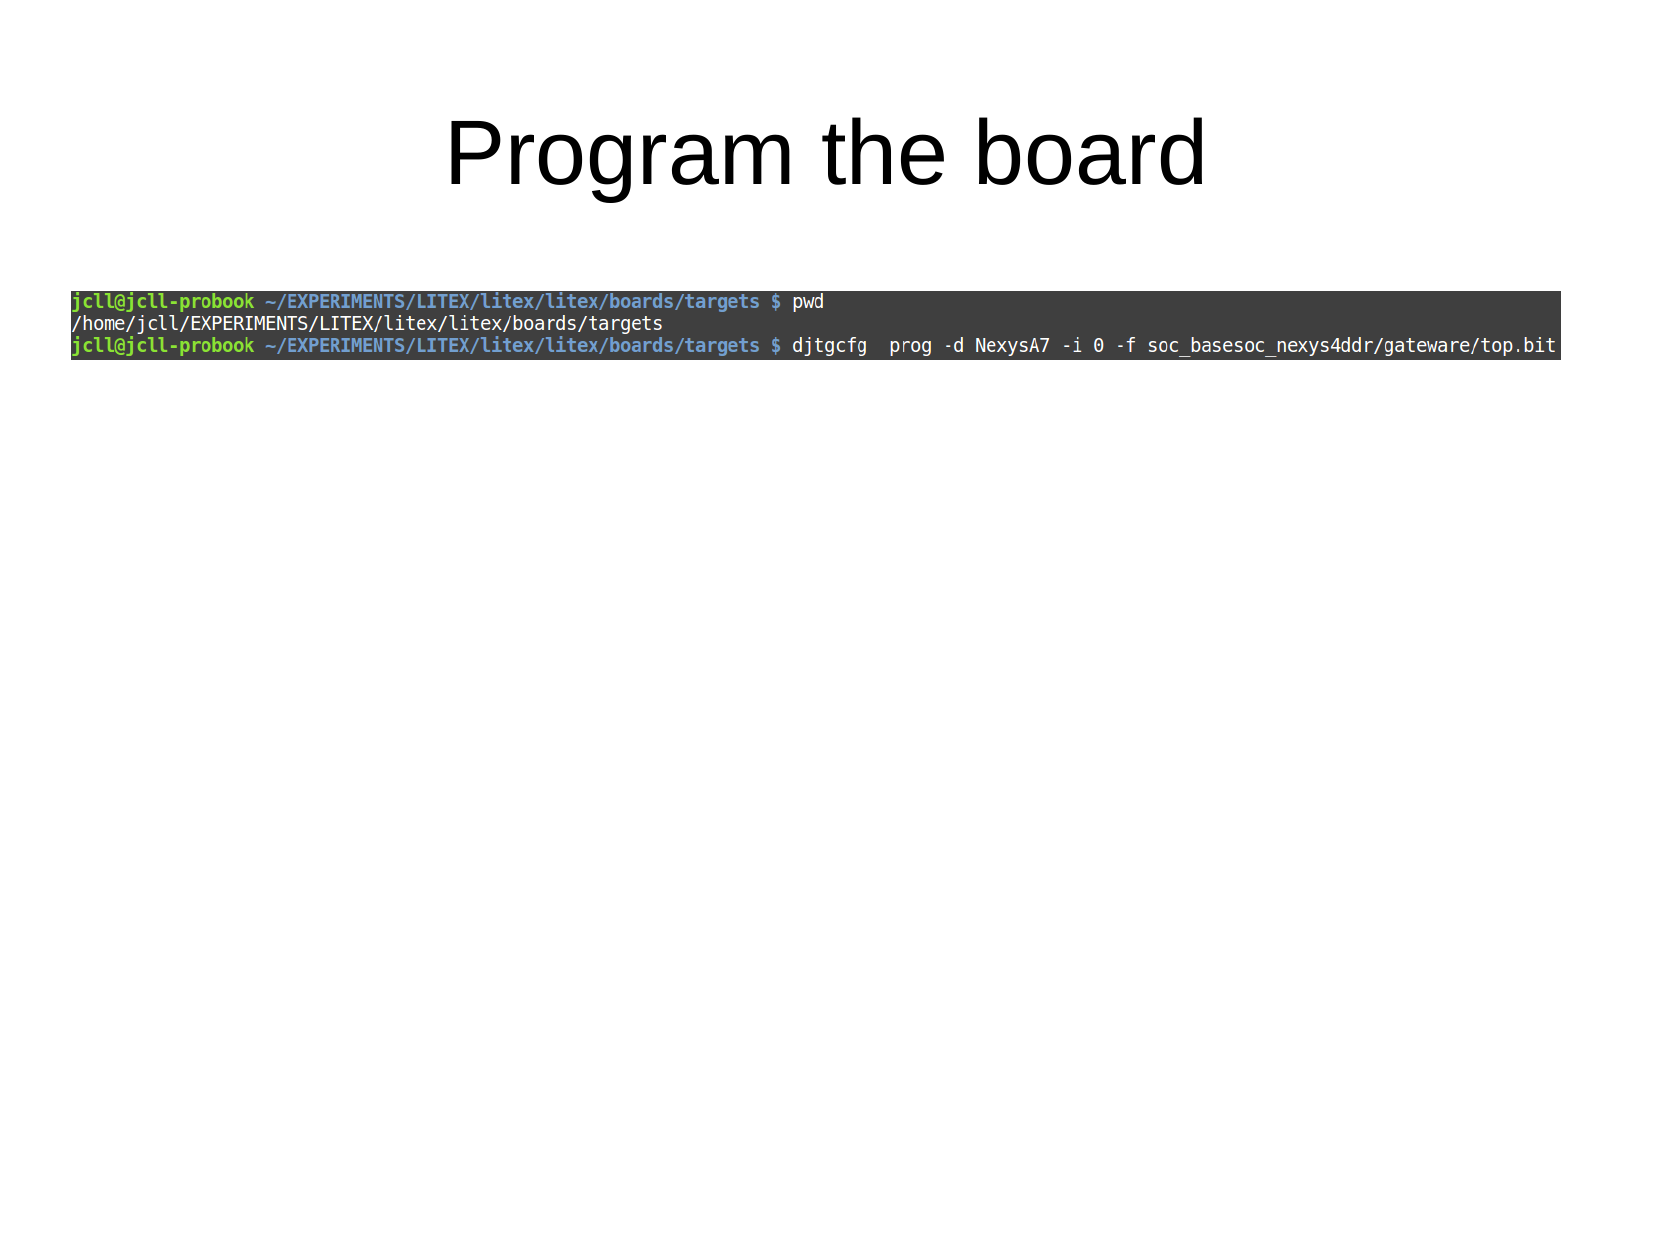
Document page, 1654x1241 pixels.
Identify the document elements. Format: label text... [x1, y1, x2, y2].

picture [71, 291, 1561, 361]
title Program the board [82, 49, 1571, 257]
